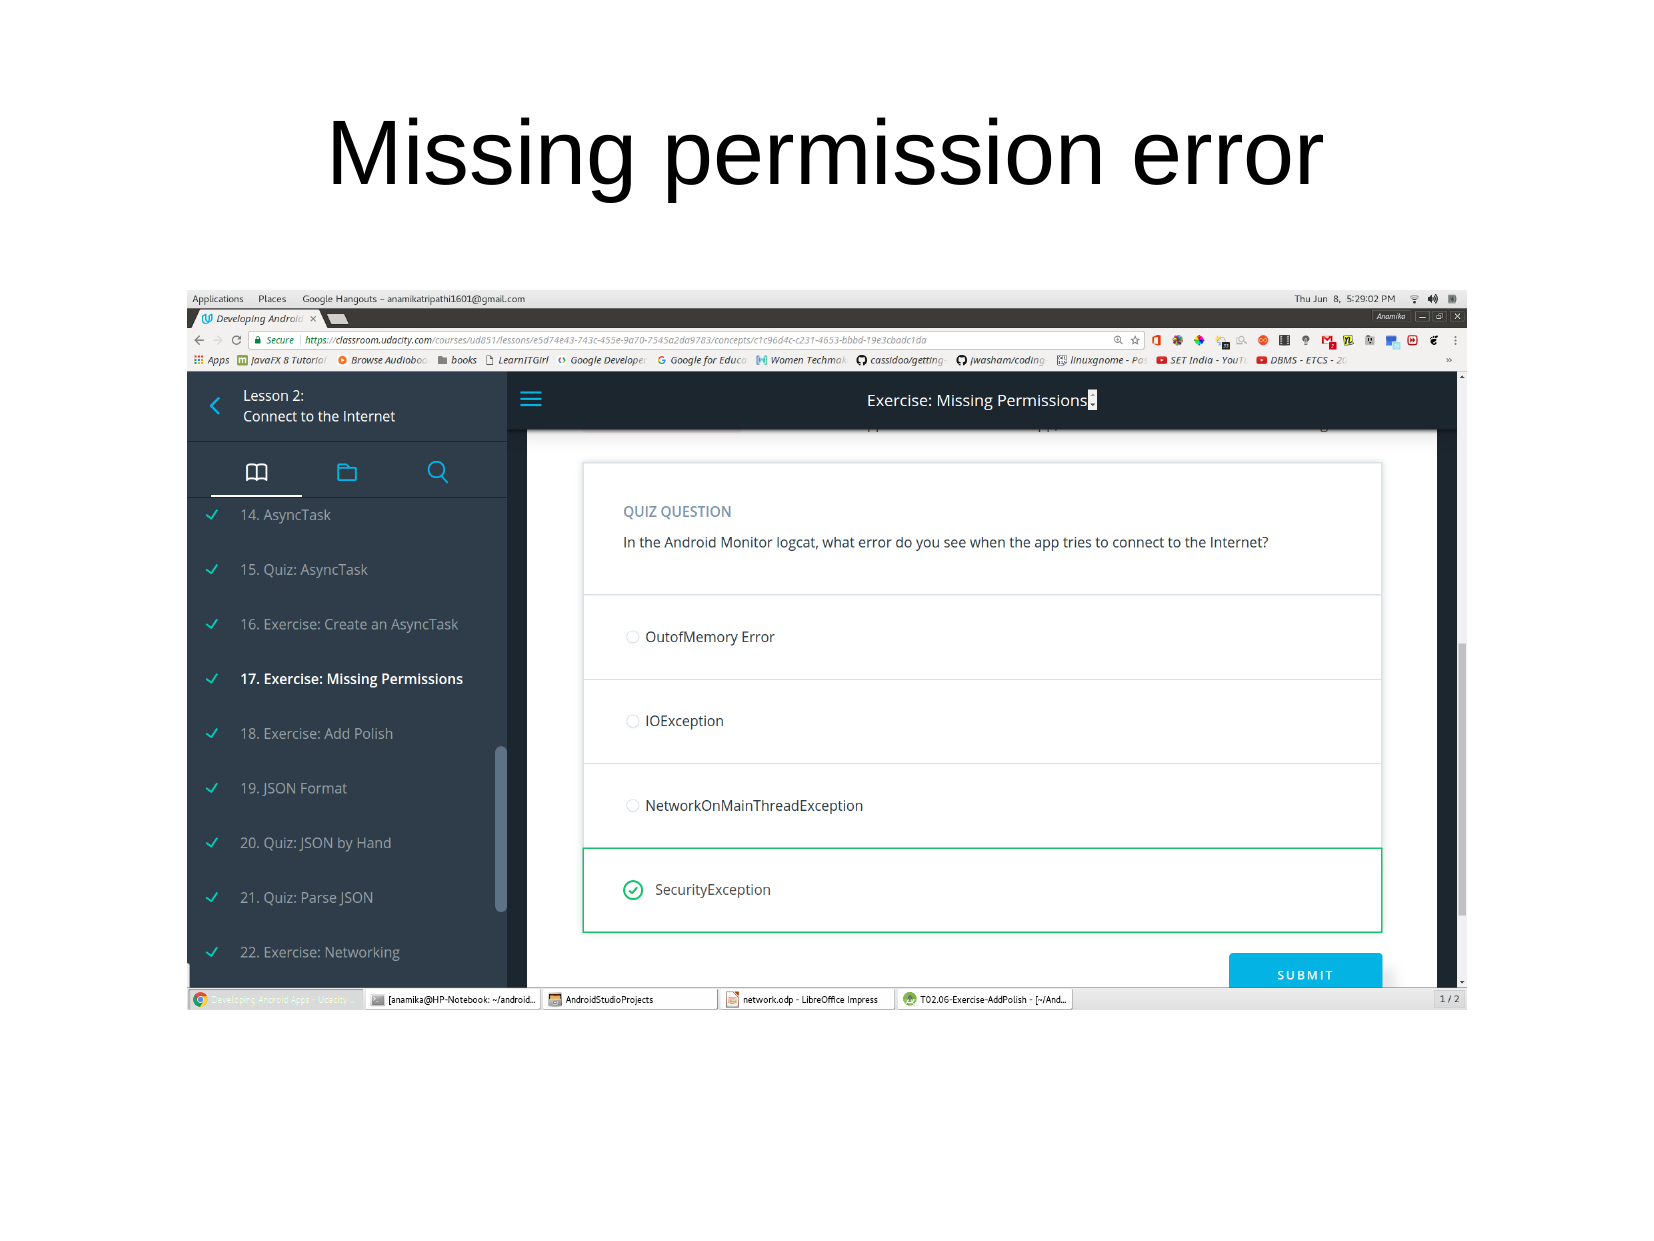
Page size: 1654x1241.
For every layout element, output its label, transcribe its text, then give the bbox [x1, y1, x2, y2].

title Missing permission error [82, 49, 1571, 257]
picture [187, 290, 1467, 1010]
